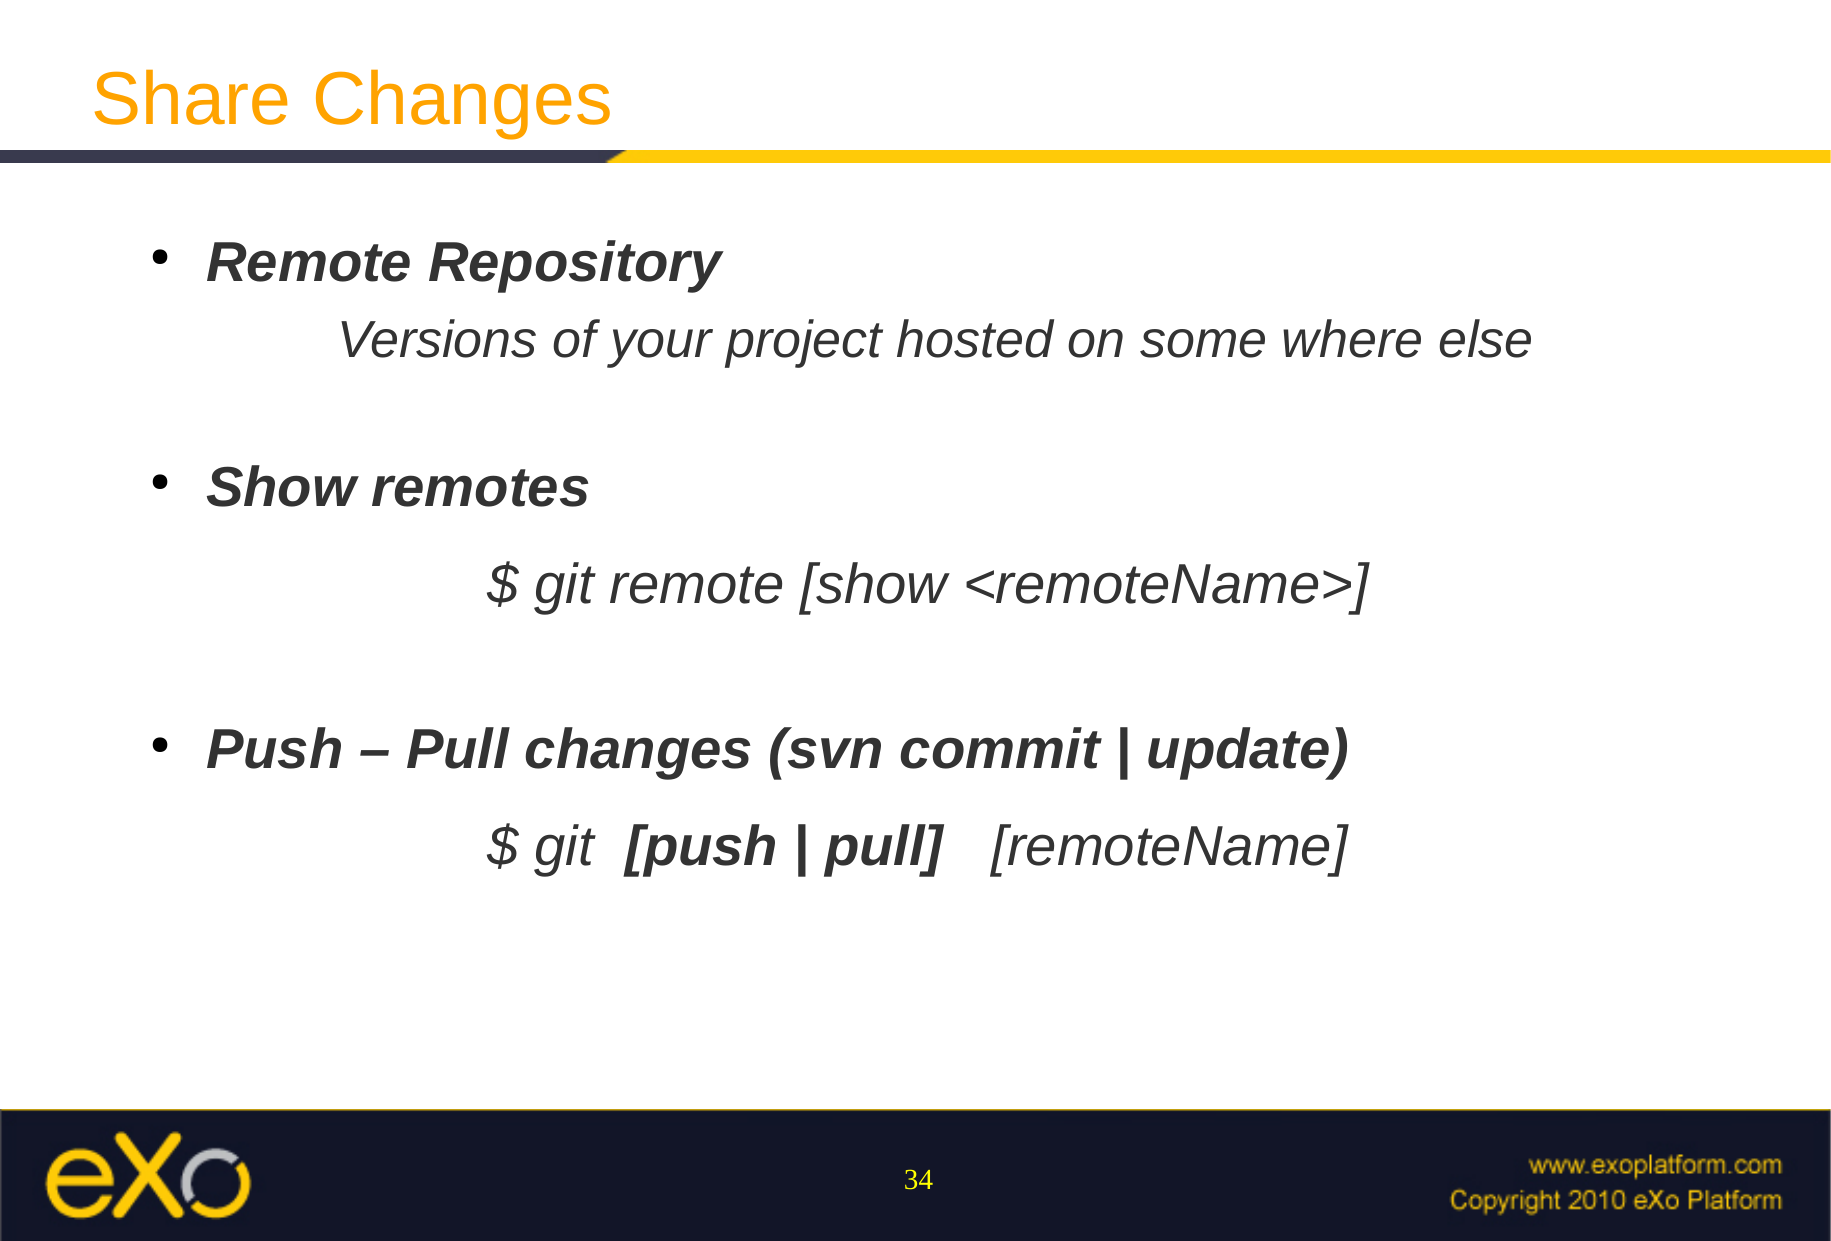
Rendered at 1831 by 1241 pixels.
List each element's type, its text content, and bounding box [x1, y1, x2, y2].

list Show remotes $ git remote [show <remoteName>] [150, 450, 1726, 638]
list Push – Pull changes (svn commit | update) $ git [push | pull] [remoteName] [150, 712, 1726, 901]
text_box Share Changes [91, 49, 1740, 151]
picture [0, 1109, 1831, 1241]
picture [0, 150, 1831, 163]
list Remote Repository Versions of your project hosted on some where else [150, 225, 1747, 451]
